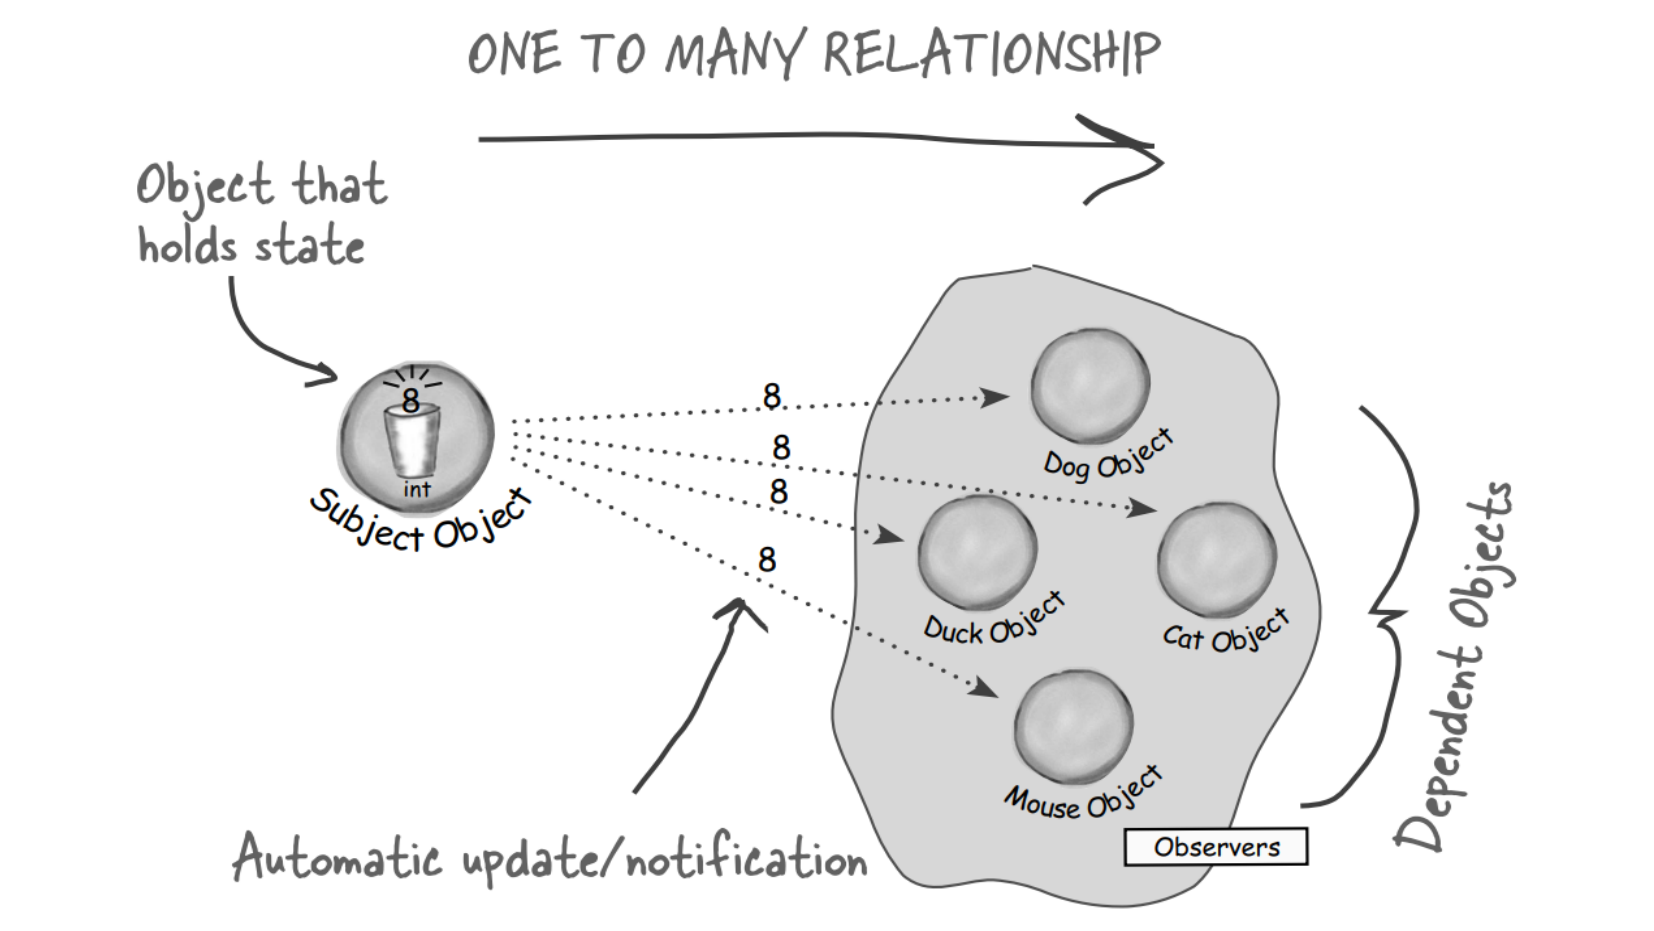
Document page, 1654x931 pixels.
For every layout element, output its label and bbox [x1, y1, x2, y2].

picture [136, 15, 1528, 916]
